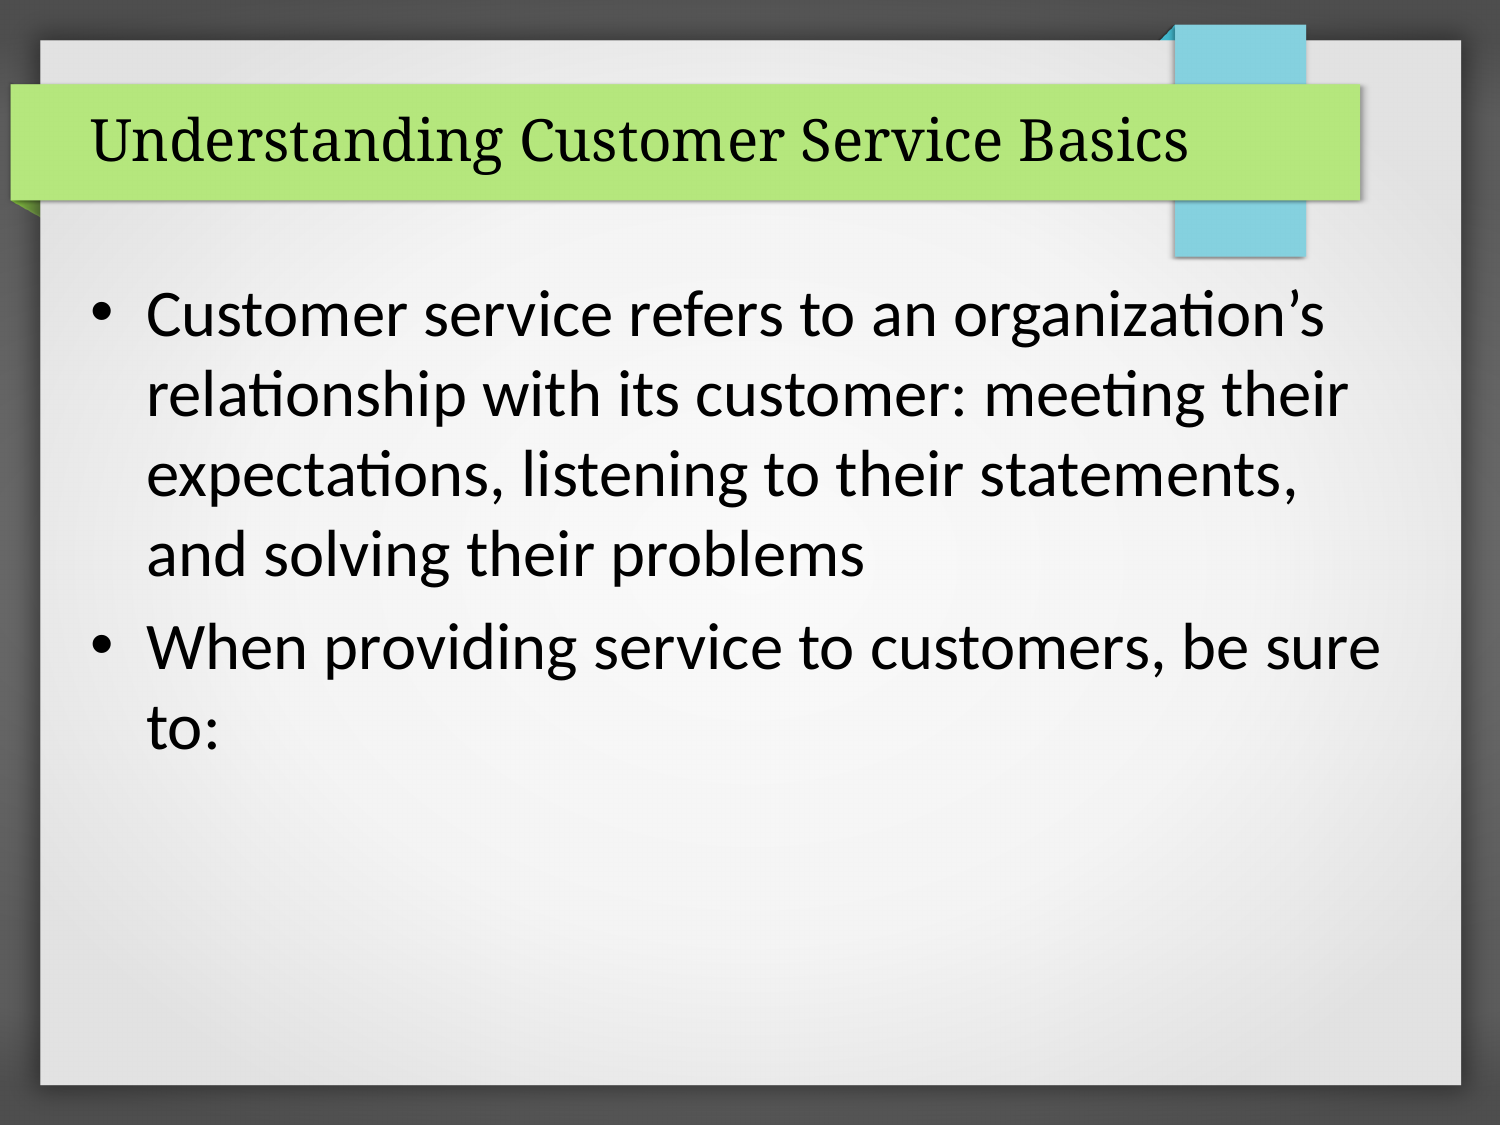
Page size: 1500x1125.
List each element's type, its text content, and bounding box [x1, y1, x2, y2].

picture [0, 0, 1500, 1125]
title Understanding Customer Service Basics [75, 45, 1425, 233]
list Customer service refers to an organization’s relationship with its customer: meeting their expectations, listening to their statements, and solving their problems When providing service to customers, be sure to: [75, 262, 1425, 1005]
